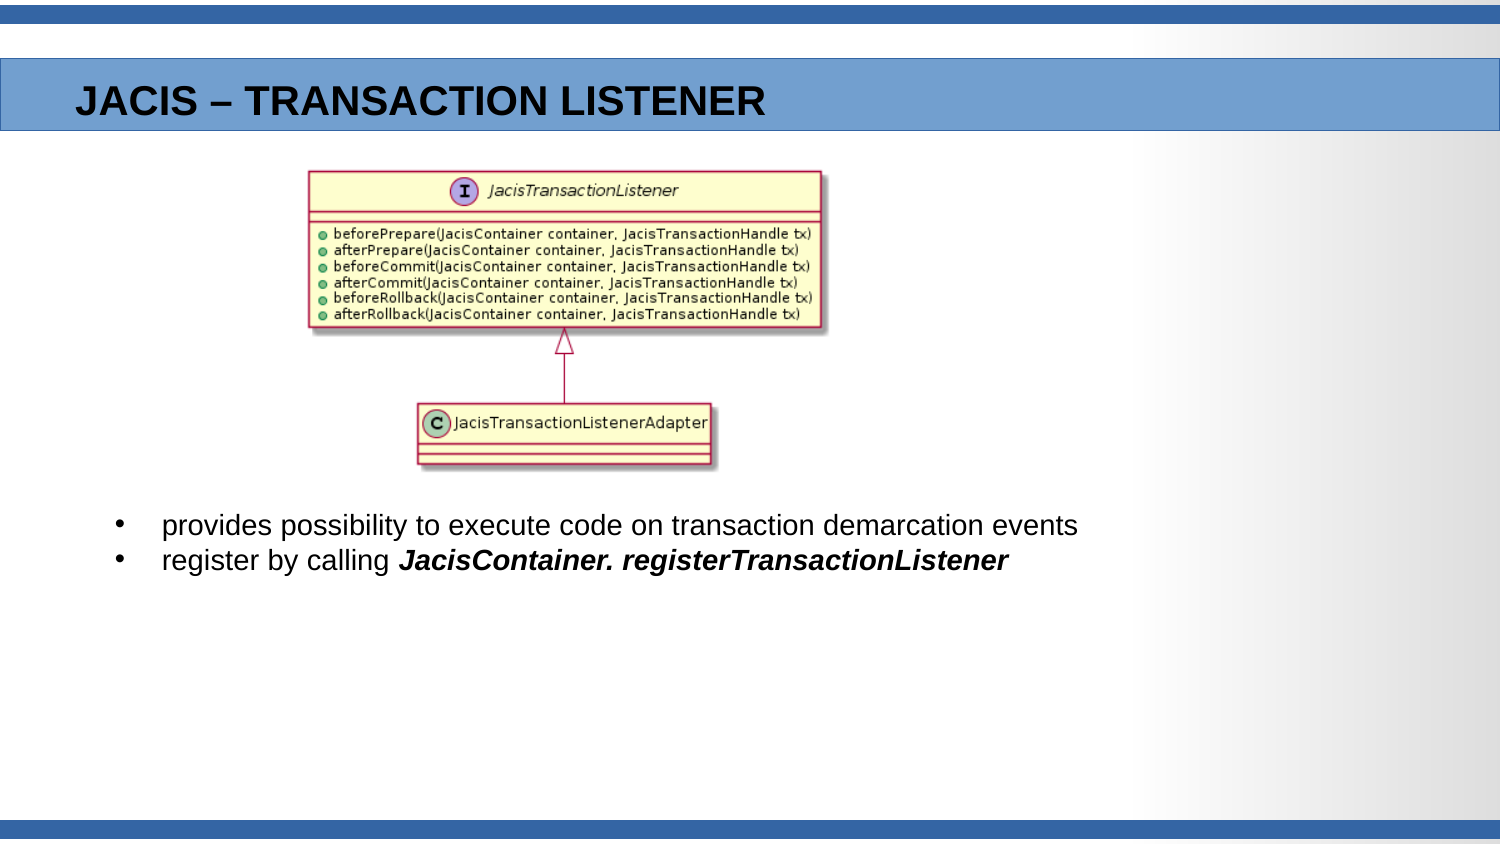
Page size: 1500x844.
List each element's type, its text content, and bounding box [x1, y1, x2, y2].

title JACIS – Transaction listener [63, 52, 1199, 151]
picture [301, 161, 833, 476]
text_box provides possibility to execute code on transaction demarcation events register by calling JacisContainer. registerTransactionListener [100, 498, 1187, 584]
